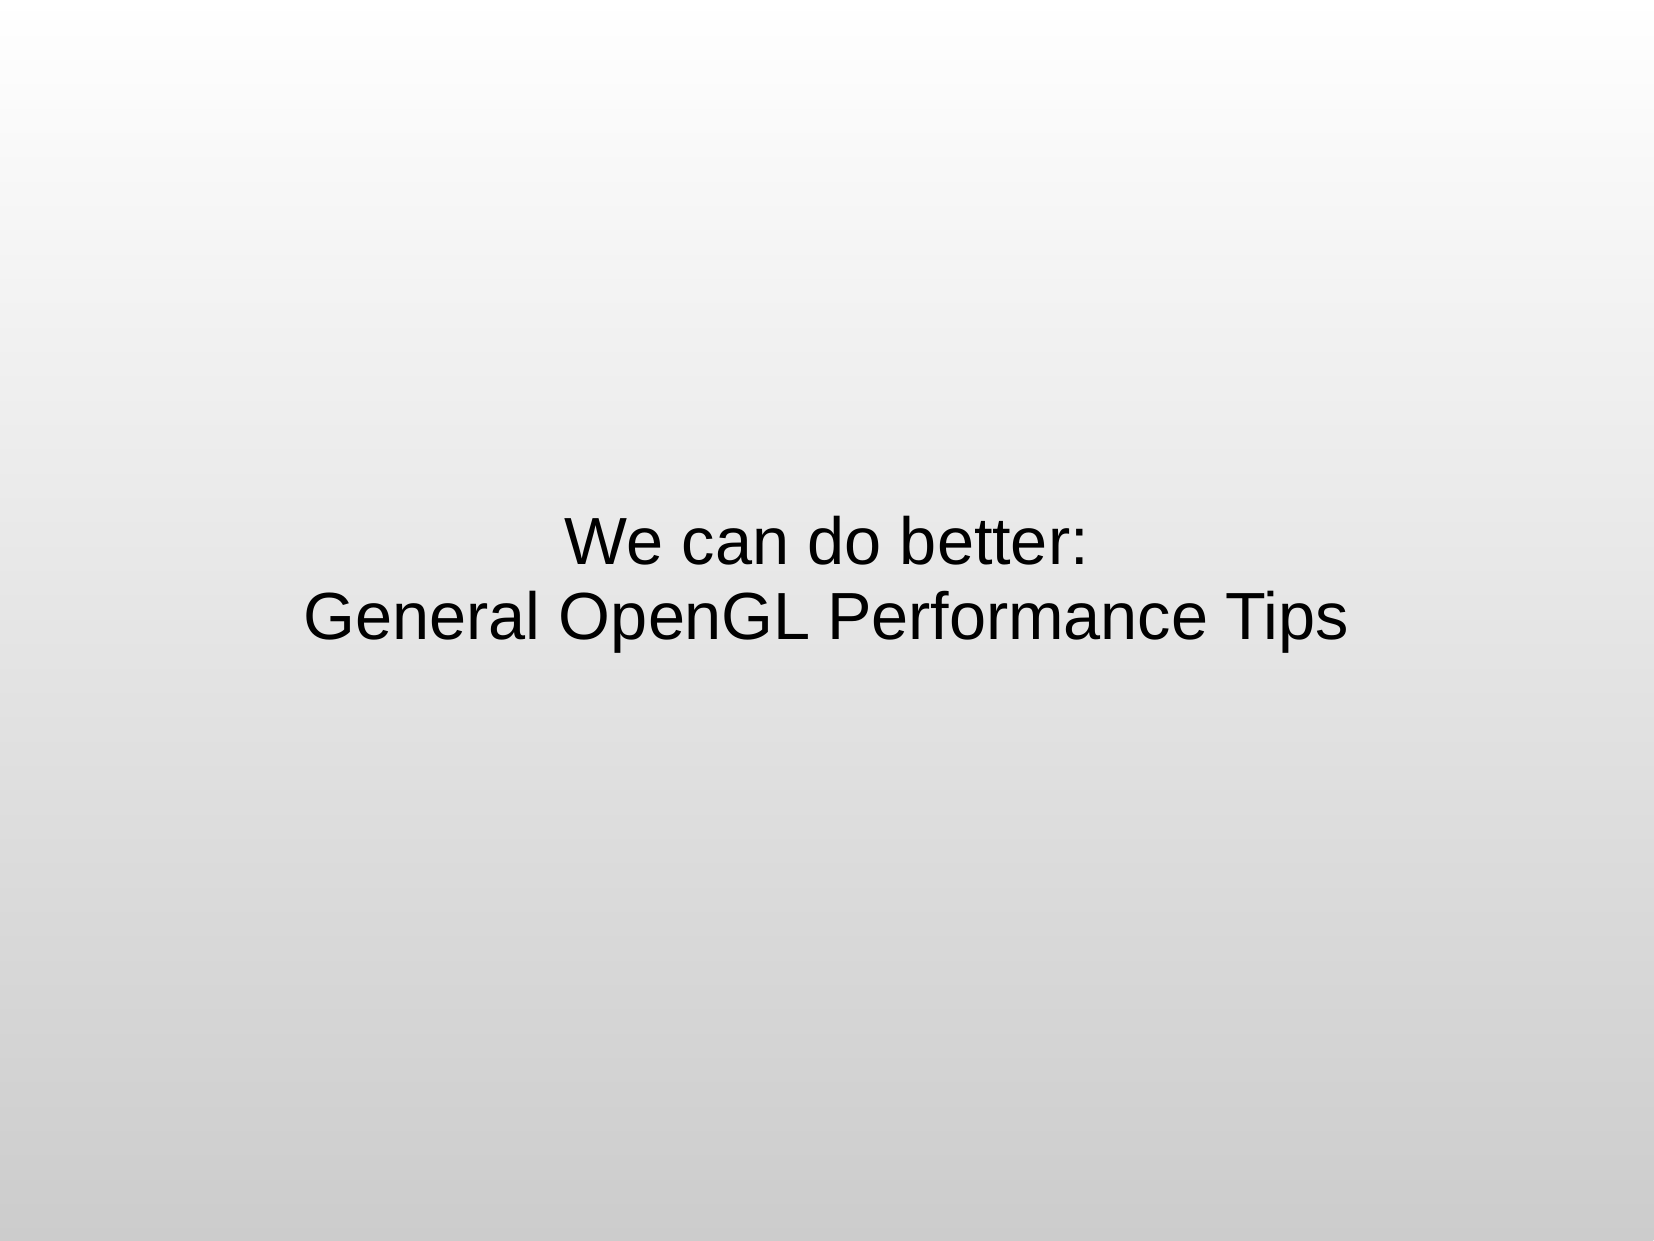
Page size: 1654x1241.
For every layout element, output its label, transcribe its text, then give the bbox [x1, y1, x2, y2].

subtitle We can do better: General OpenGL Performance Tips [82, 49, 1571, 1109]
